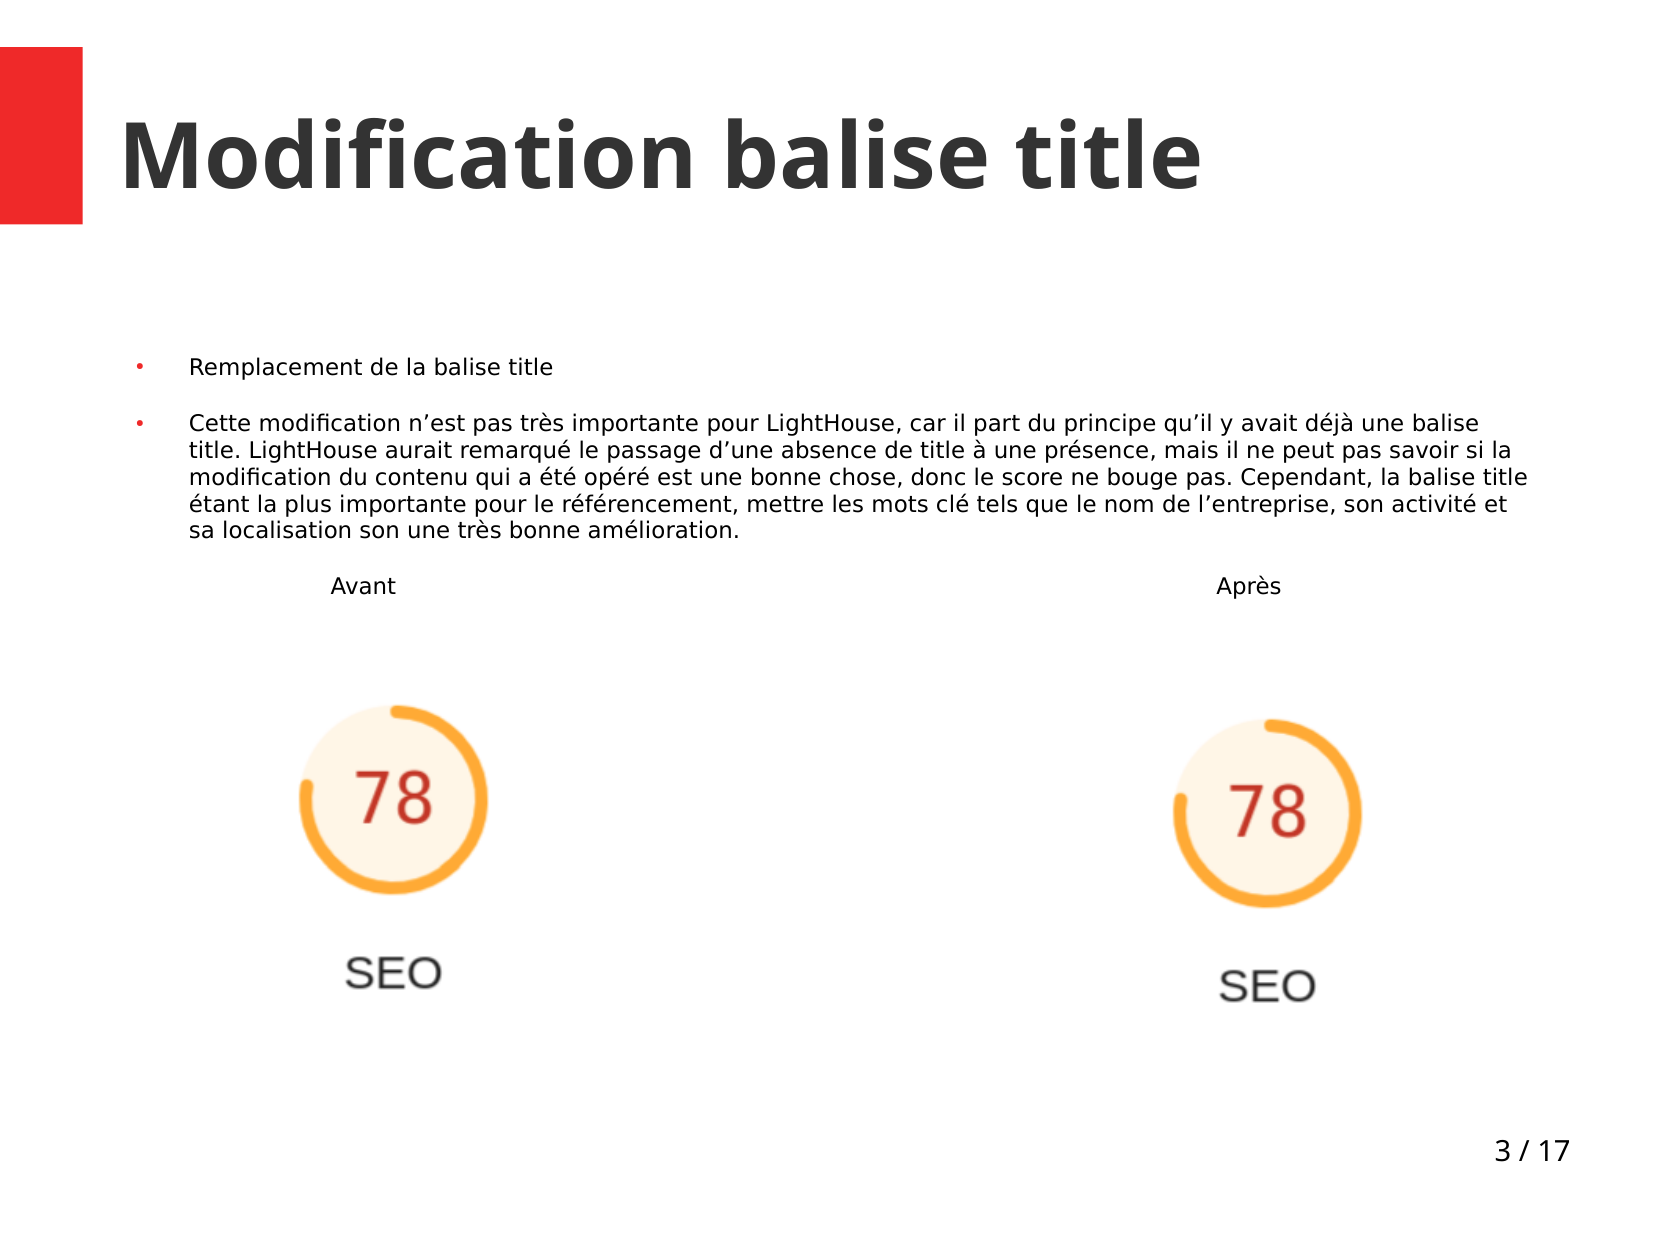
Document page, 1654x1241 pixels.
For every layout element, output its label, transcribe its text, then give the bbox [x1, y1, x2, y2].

list Remplacement de la balise title Cette modification n’est pas très importante pour LightHouse, car il part du principe qu’il y avait déjà une balise title. LightHouse aurait remarqué le passage d’une absence de title à une présence, mais il ne peut pas savoir si la modification du contenu qui a été opéré est une bonne chose, donc le score ne bouge pas. Cependant, la balise title étant la plus importante pour le référencement, mettre les mots clé tels que le nom de l’entreprise, son activité et sa localisation son une très bonne amélioration. Avant Après [118, 354, 1536, 1074]
picture [1101, 673, 1418, 1053]
picture [227, 659, 544, 1040]
title Modification balise title [118, 27, 1571, 278]
